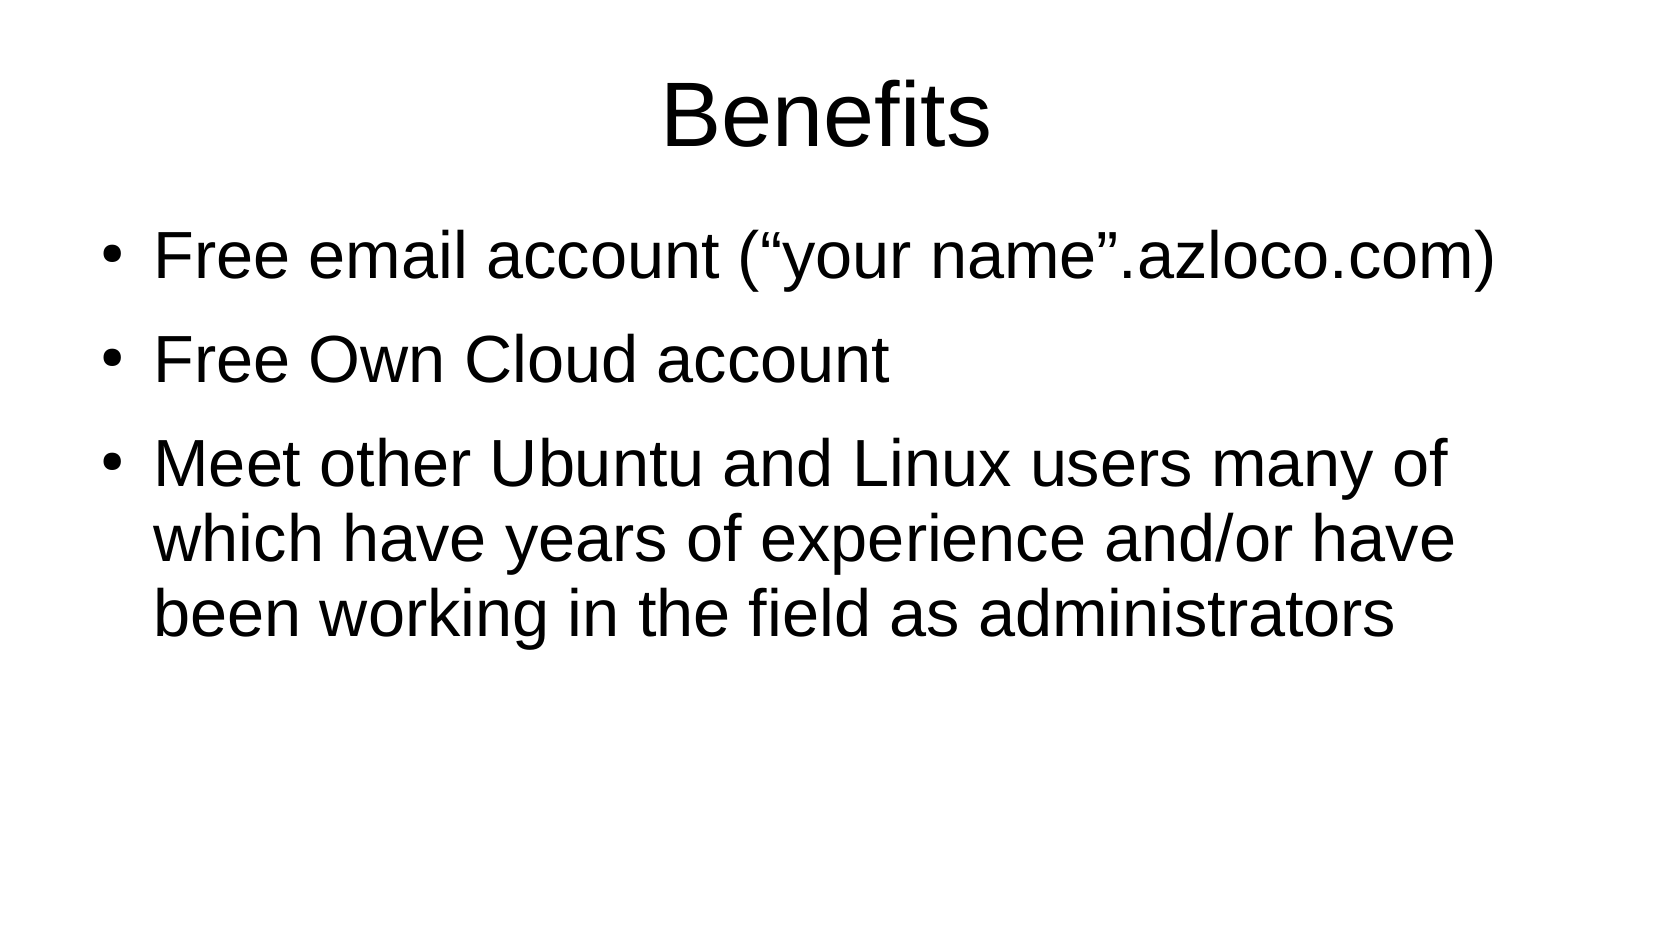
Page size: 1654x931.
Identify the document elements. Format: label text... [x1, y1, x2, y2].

list Free email account (“your name”.azloco.com) Free Own Cloud account Meet other Ubuntu and Linux users many of which have years of experience and/or have been working in the field as administrators [82, 217, 1571, 758]
title Benefits [82, 37, 1571, 193]
